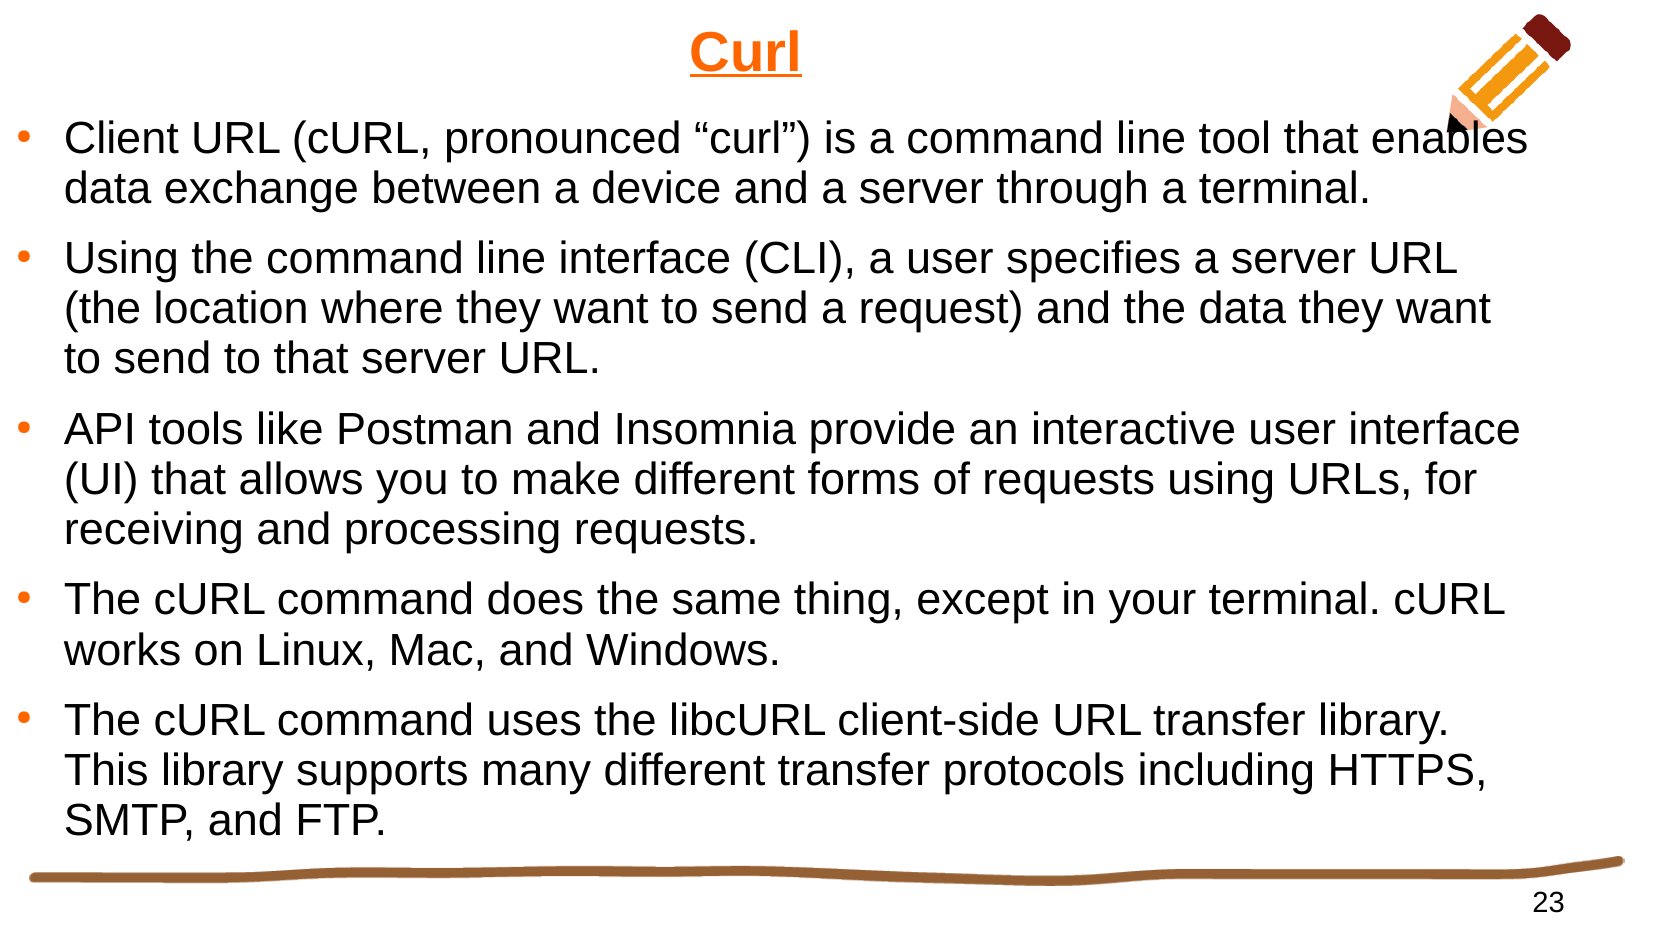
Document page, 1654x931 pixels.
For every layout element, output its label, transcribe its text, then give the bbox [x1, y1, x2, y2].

picture [1446, 14, 1571, 133]
picture [1538, 856, 1625, 886]
title Curl [66, 0, 1426, 104]
list Client URL (cURL, pronounced “curl”) is a command line tool that enables data exchange between a device and a server through a terminal. Using the command line interface (CLI), a user specifies a server URL (the location where they want to send a request) and the data they want to send to that server URL. API tools like Postman and Insomnia provide an interactive user interface (UI) that allows you to make different forms of requests using URLs, for receiving and processing requests. The cURL command does the same thing, except in your terminal. cURL works on Linux, Mac, and Windows. The cURL command uses the libcURL client-side URL transfer library. This library supports many different transfer protocols including HTTPS, SMTP, and FTP. [0, 112, 1538, 894]
